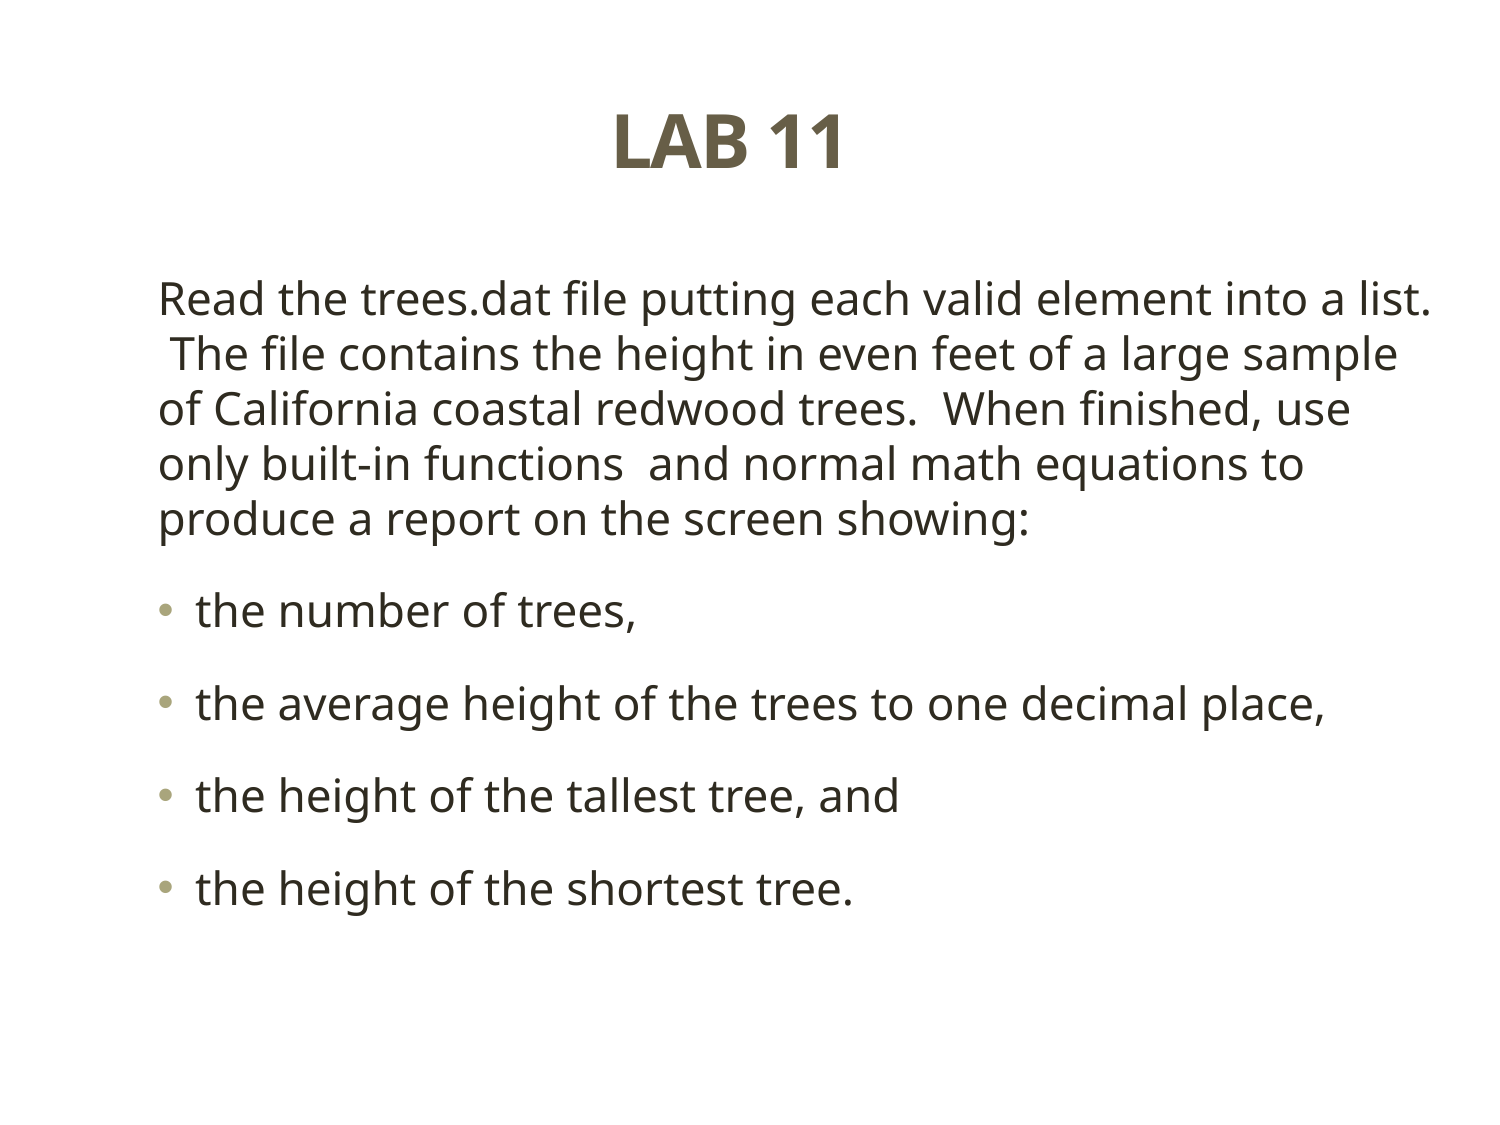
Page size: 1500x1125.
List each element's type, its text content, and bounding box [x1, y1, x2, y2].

title LAB 11 [18, 45, 1460, 233]
list Read the trees.dat file putting each valid element into a list. The file contains the height in even feet of a large sample of California coastal redwood trees. When finished, use only built-in functions and normal math equations to produce a report on the screen showing: the number of trees, the average height of the trees to one decimal place, the height of the tallest tree, and the height of the shortest tree. [105, 262, 1460, 1098]
